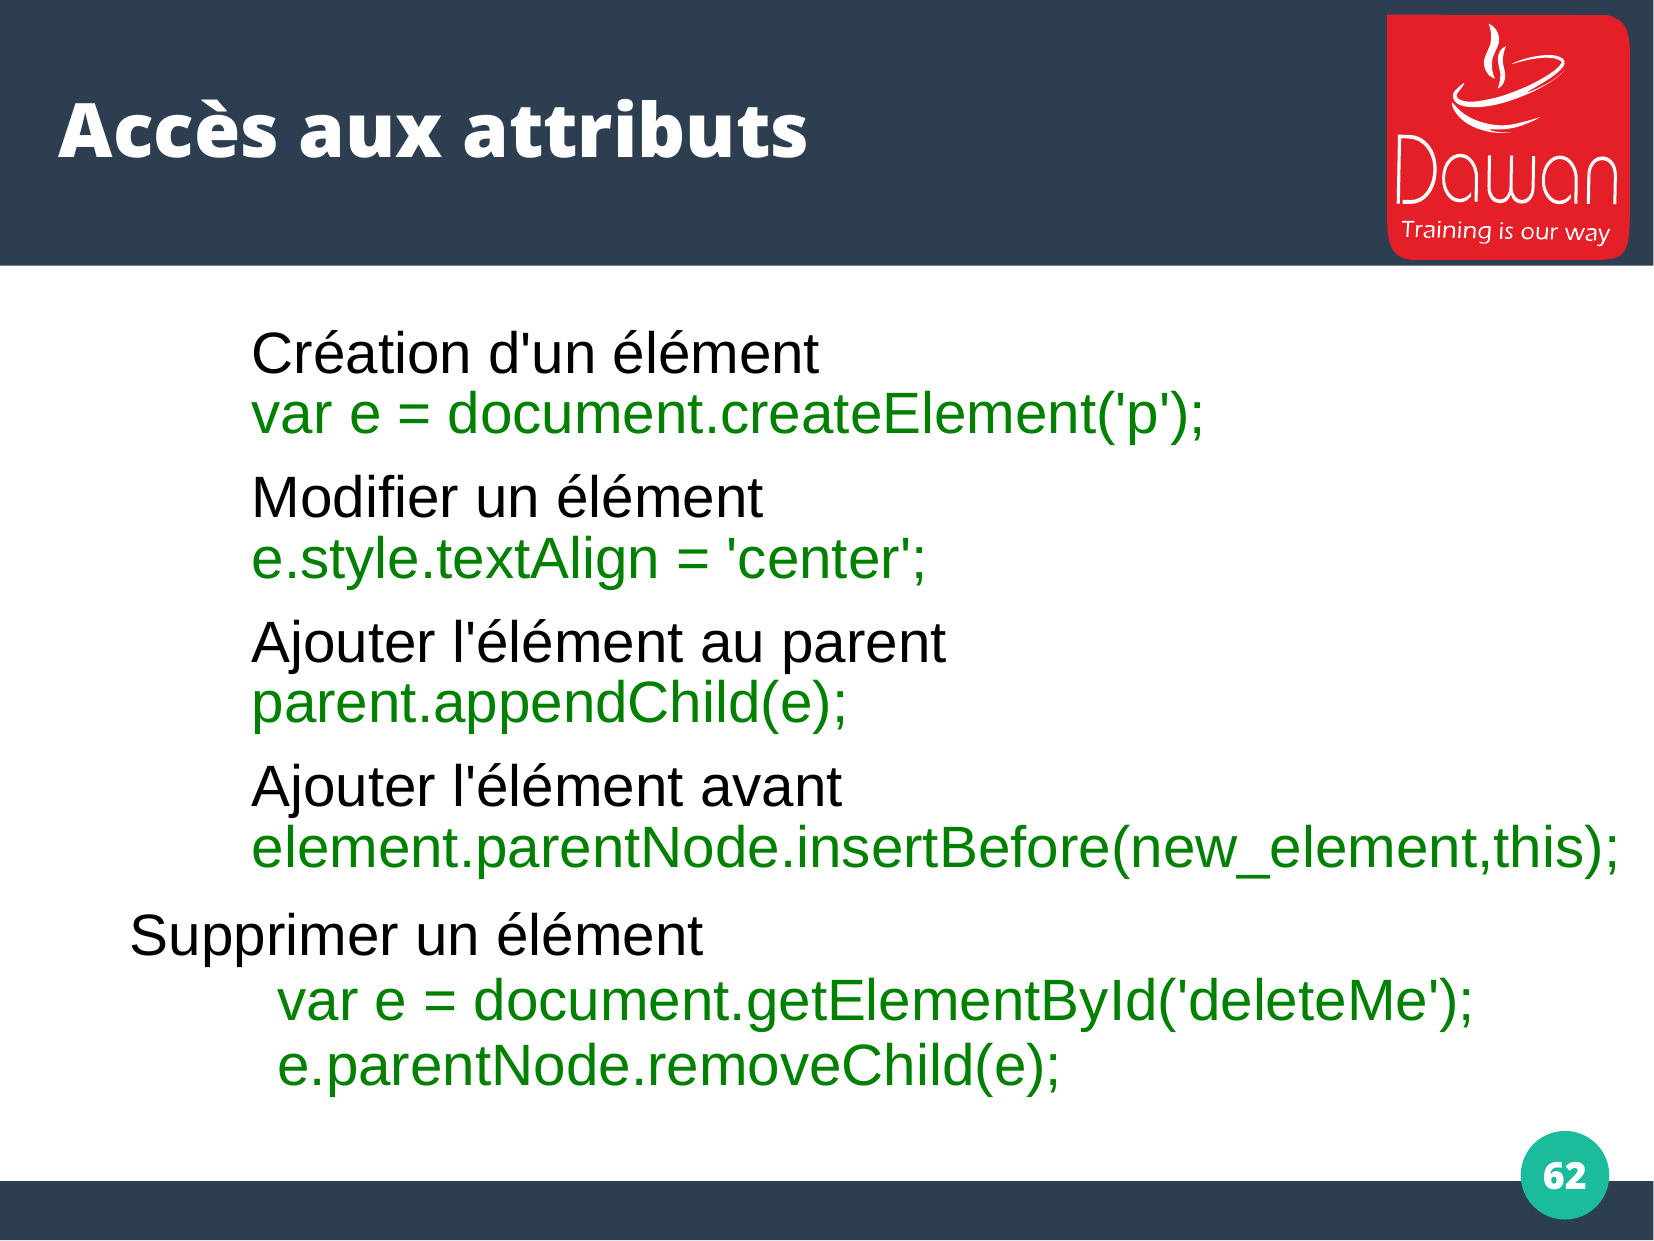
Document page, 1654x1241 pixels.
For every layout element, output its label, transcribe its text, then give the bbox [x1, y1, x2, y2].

list Création d'un élément var e = document.createElement('p'); Modifier un élément e.style.textAlign = 'center'; Ajouter l'élément au parent parent.appendChild(e); Ajouter l'élément avant element.parentNode.insertBefore(new_element,this); Supprimer un élément var e = document.getElementById('deleteMe'); e.parentNode.removeChild(e); [59, 324, 1630, 1152]
title Accès aux attributs [59, 49, 1387, 207]
picture [1387, 14, 1630, 260]
